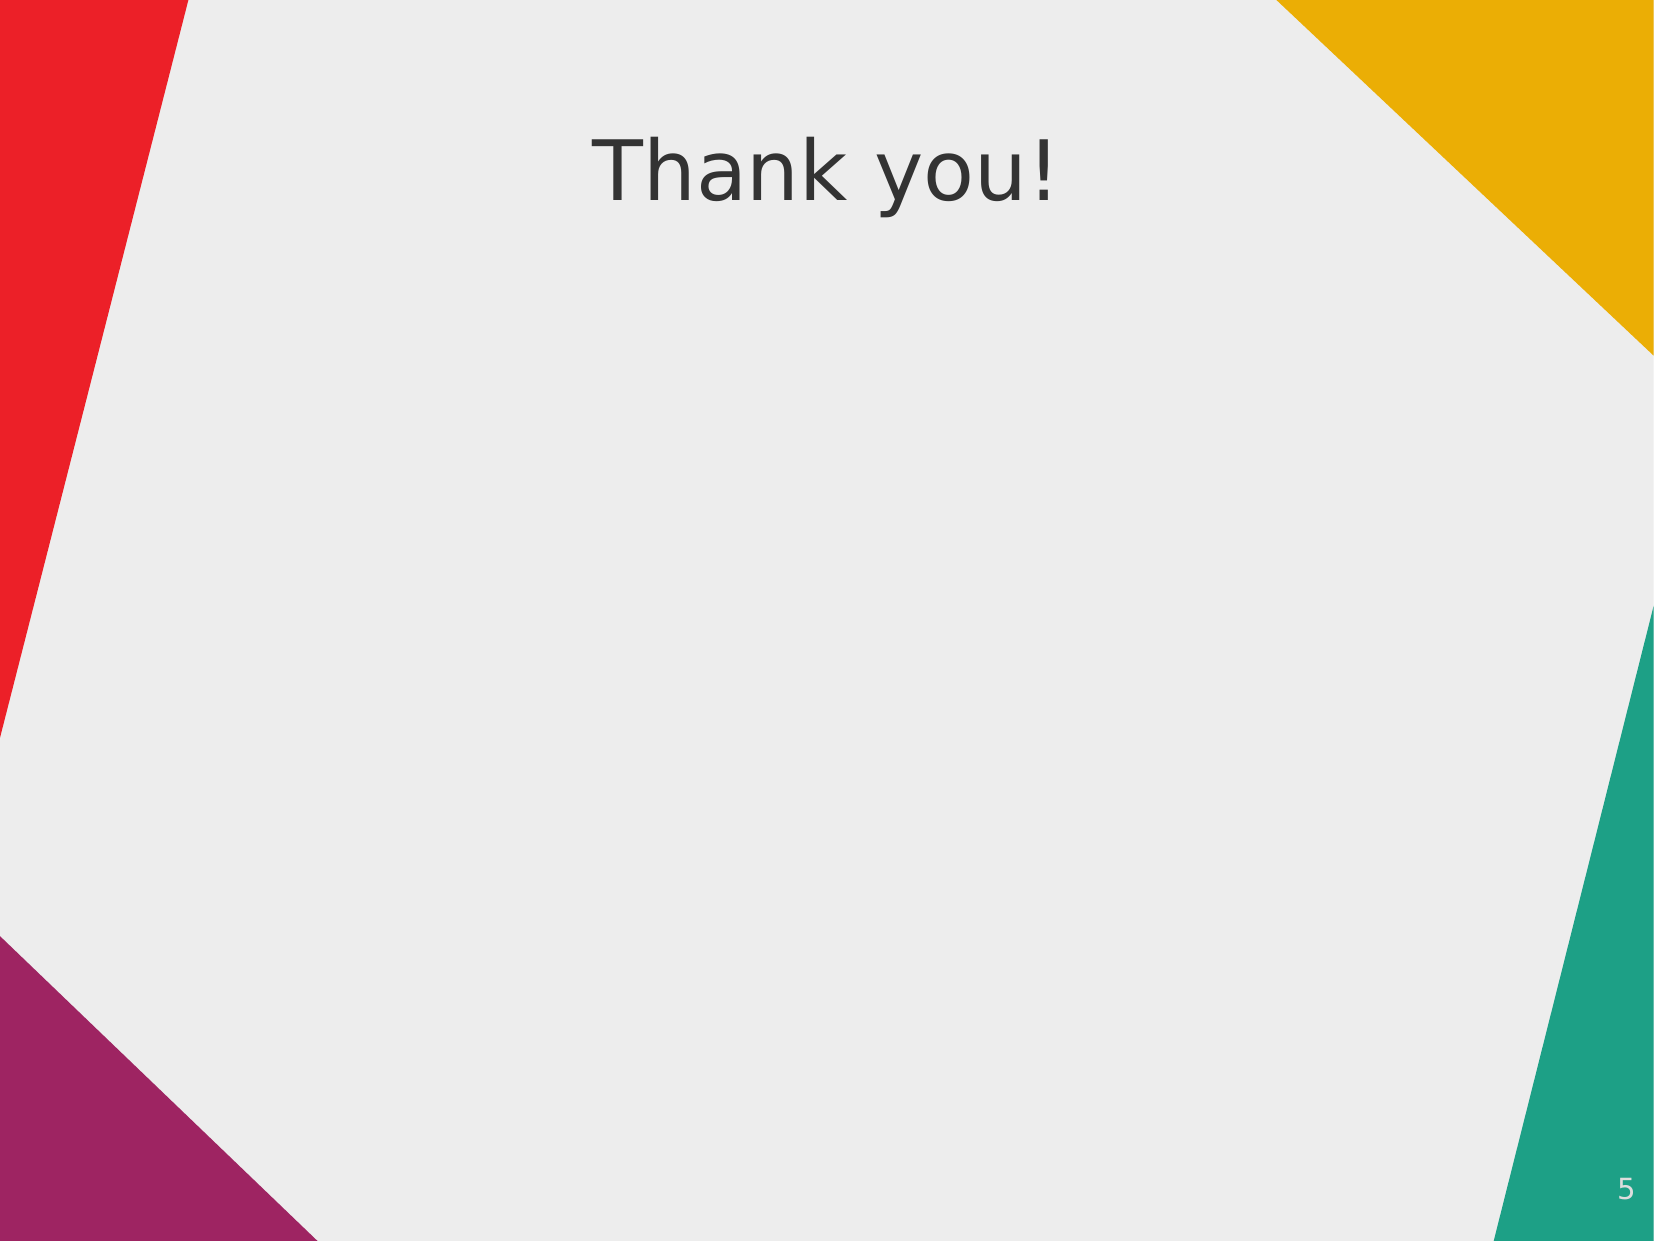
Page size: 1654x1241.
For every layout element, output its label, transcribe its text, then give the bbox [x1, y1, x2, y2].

title Thank you! [114, 73, 1539, 271]
